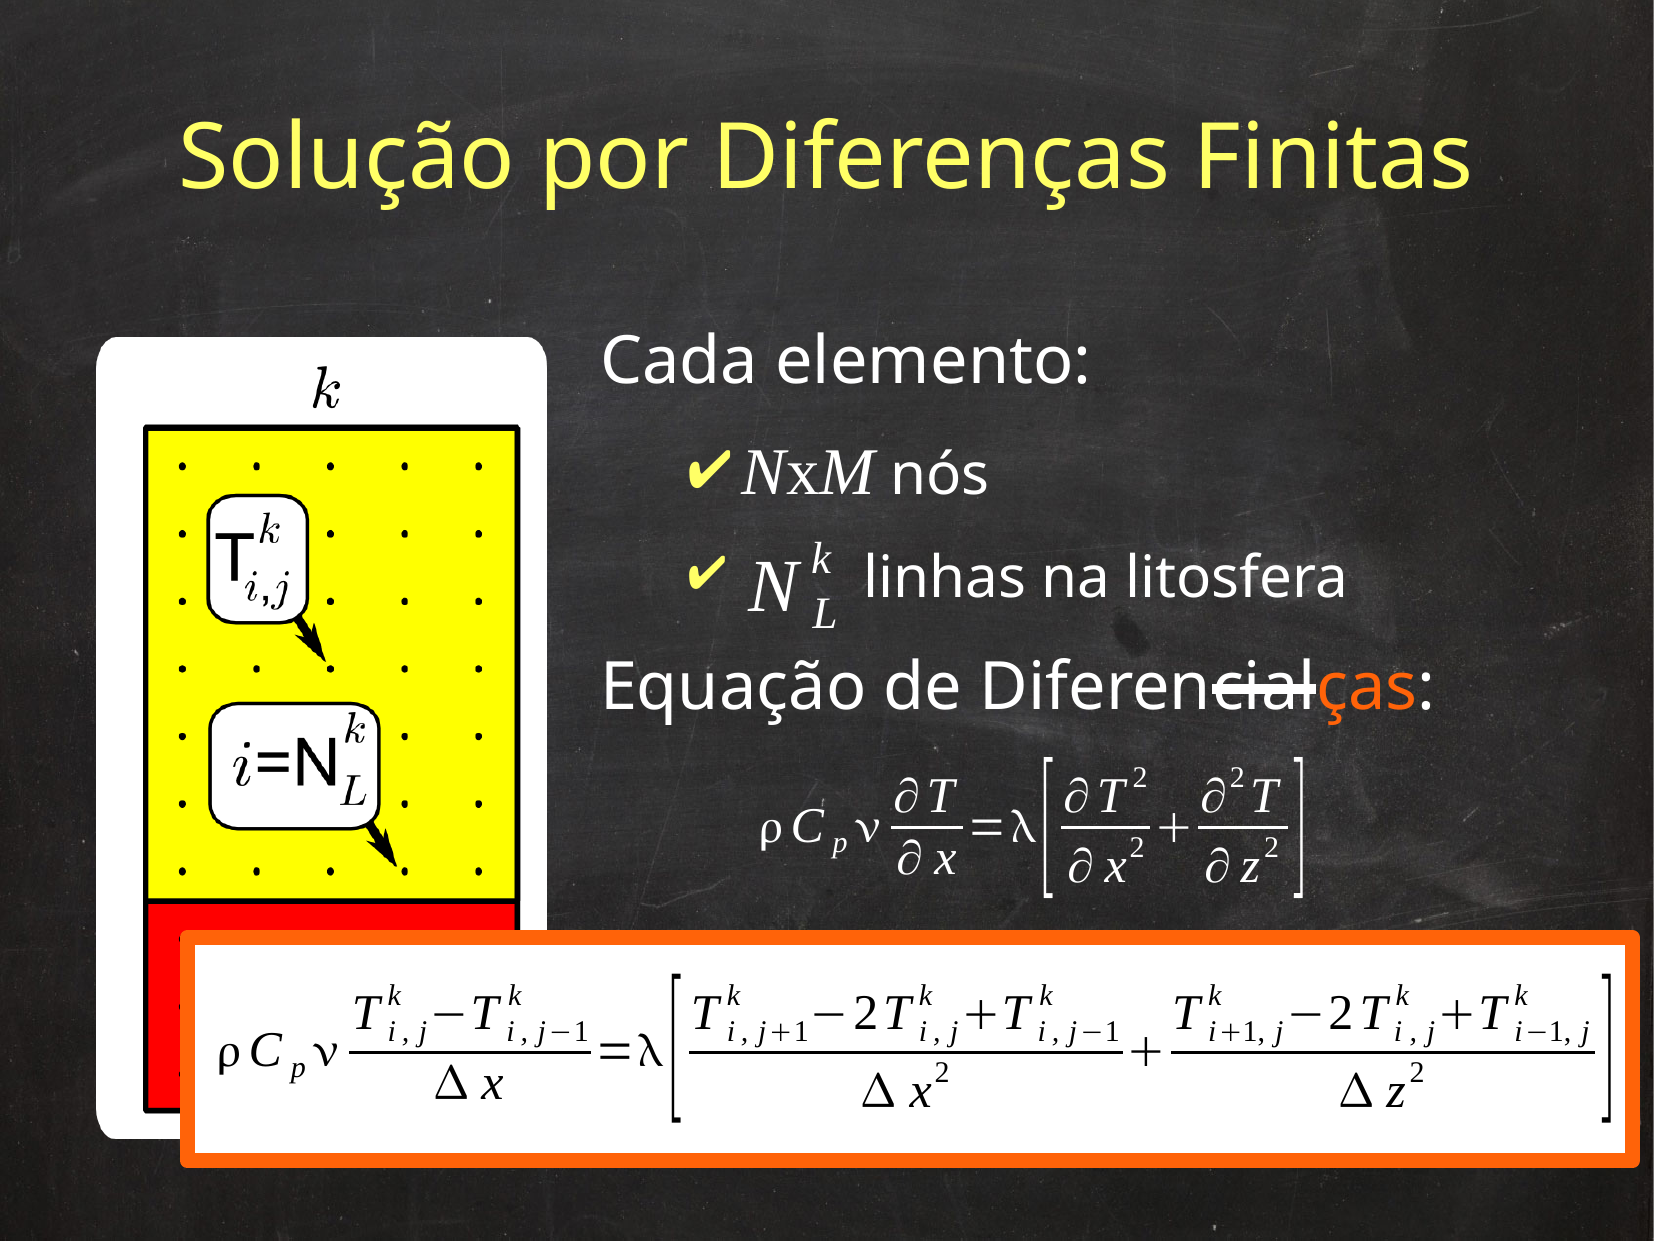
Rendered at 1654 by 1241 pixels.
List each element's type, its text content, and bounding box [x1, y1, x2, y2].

chart [208, 971, 1621, 1126]
title Solução por Diferenças Finitas [82, 49, 1571, 257]
chart [736, 532, 844, 638]
list Cada elemento: NxM nós linhas na litosfera Equação de Diferencialças: [600, 311, 1576, 937]
text_box [187, 937, 1633, 1161]
picture [0, 0, 1654, 1241]
chart [750, 754, 1314, 901]
